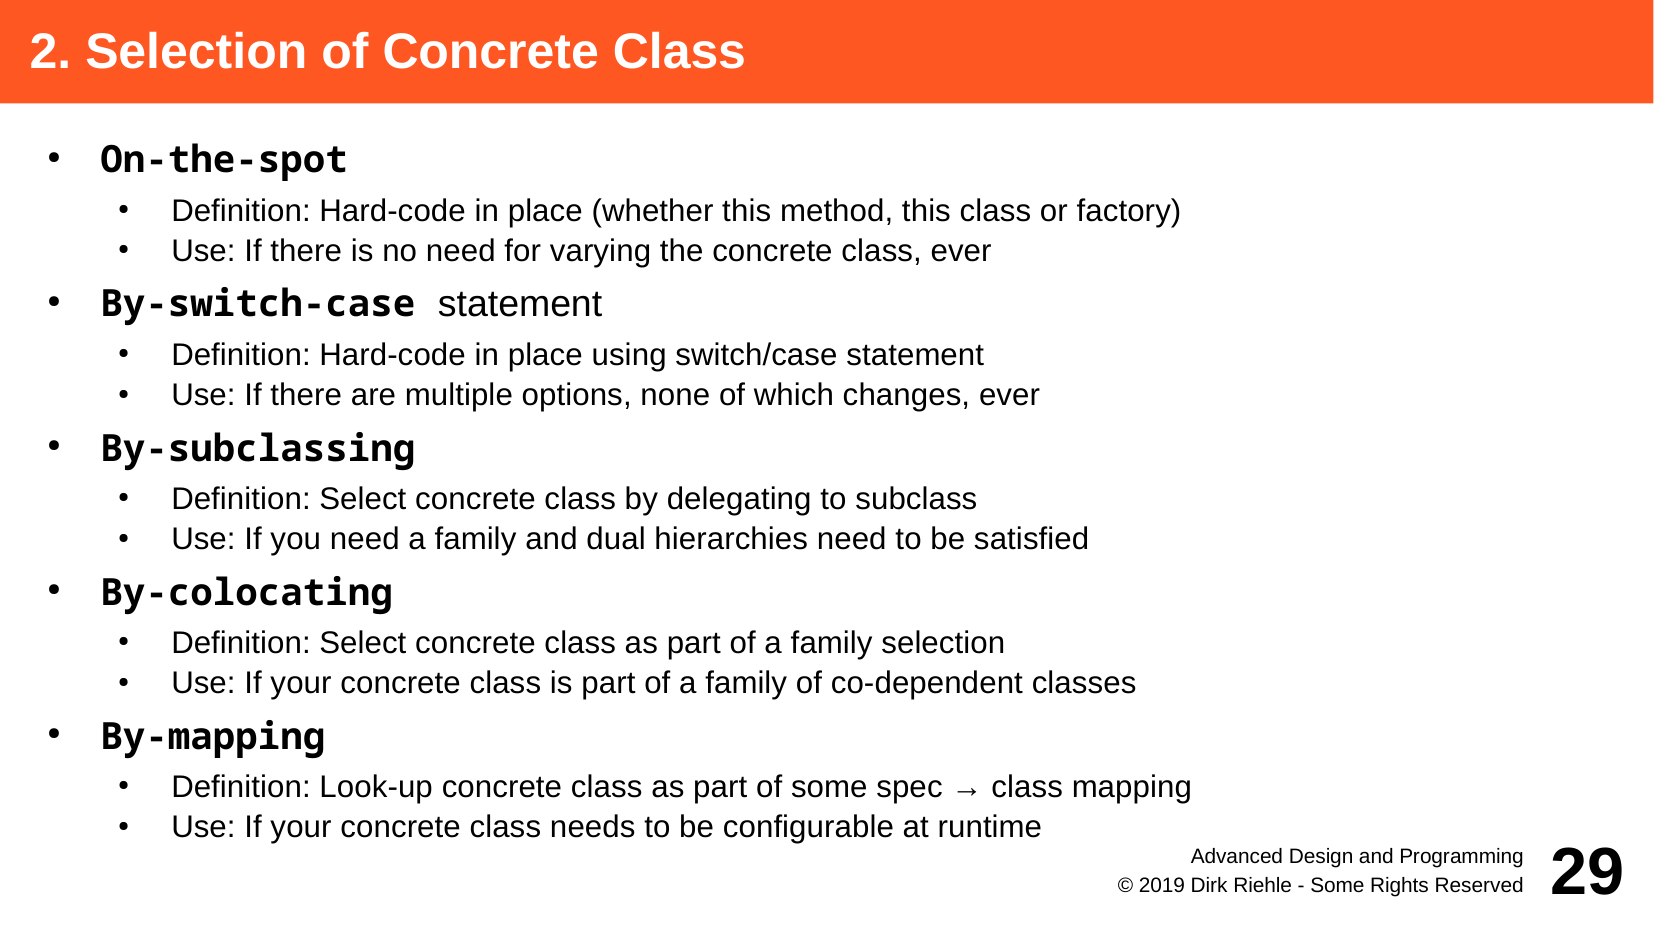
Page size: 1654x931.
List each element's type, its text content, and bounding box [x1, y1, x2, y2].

list On-the-spot Definition: Hard-code in place (whether this method, this class or factory) Use: If there is no need for varying the concrete class, ever By-switch-case statement Definition: Hard-code in place using switch/case statement Use: If there are multiple options, none of which changes, ever By-subclassing Definition: Select concrete class by delegating to subclass Use: If you need a family and dual hierarchies need to be satisfied By-colocating Definition: Select concrete class as part of a family selection Use: If your concrete class is part of a family of co-dependent classes By-mapping Definition: Look-up concrete class as part of some spec → class mapping Use: If your concrete class needs to be configurable at runtime [29, 132, 1625, 813]
title 2. Selection of Concrete Class [0, 0, 1654, 104]
